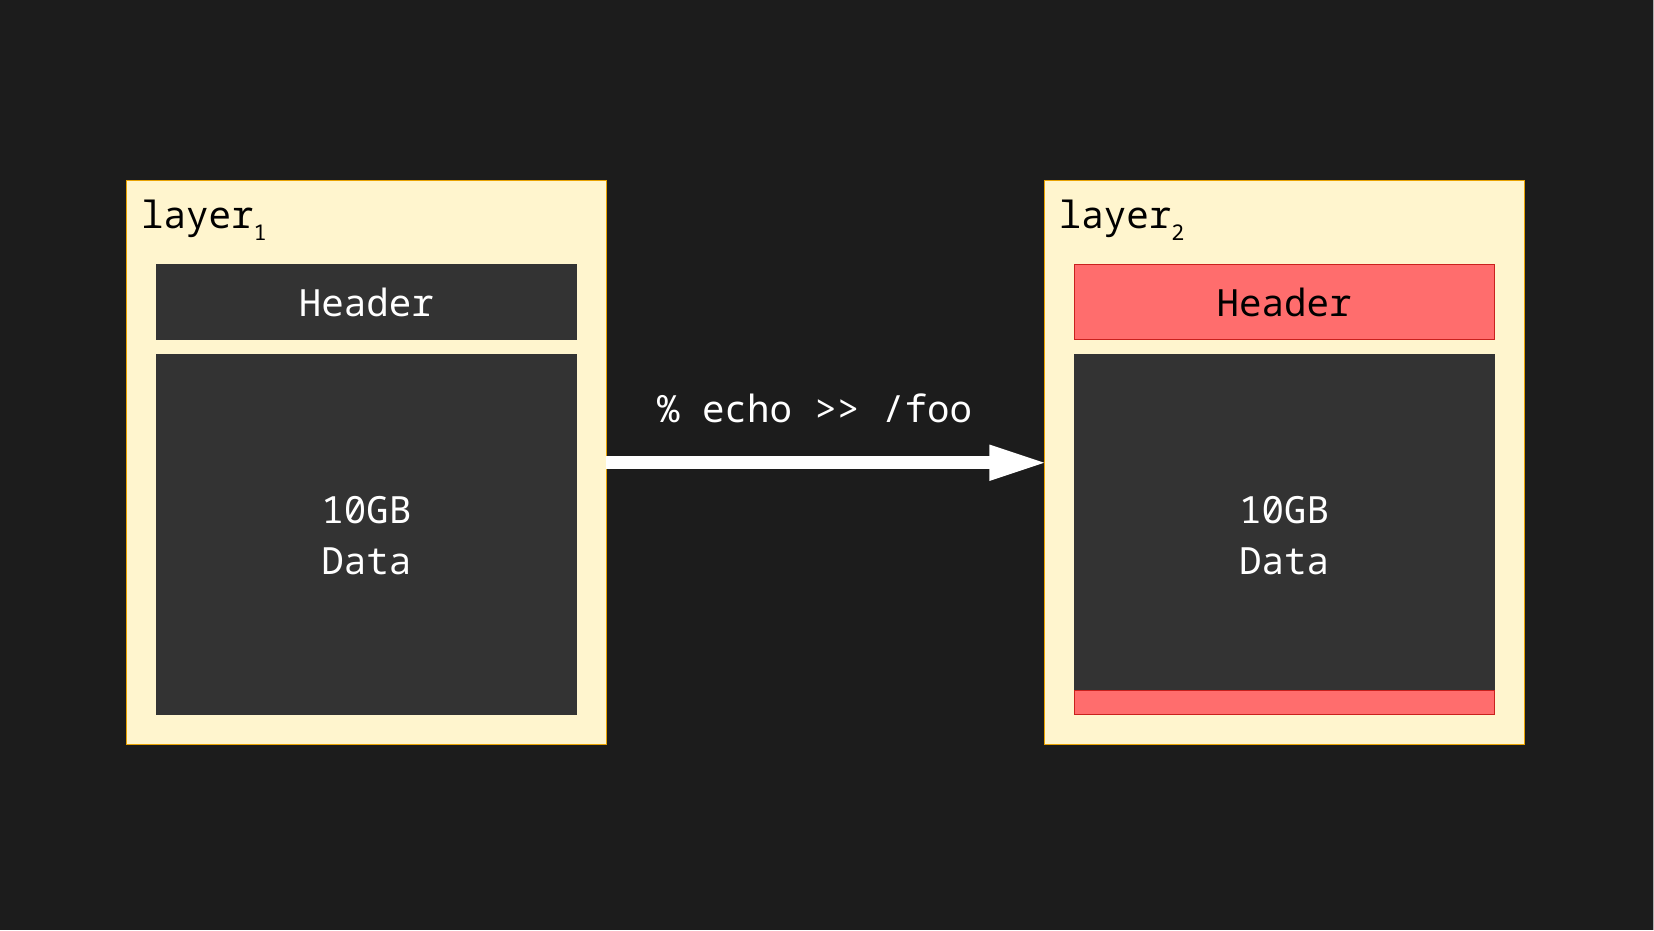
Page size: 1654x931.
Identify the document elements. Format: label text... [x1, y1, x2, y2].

text_box Header [156, 264, 577, 340]
text_box 10GB Data [156, 354, 577, 715]
text_box [1074, 690, 1495, 715]
text_box 10GB Data [1074, 354, 1495, 690]
text_box Header [1074, 264, 1495, 340]
text_box % echo >> /foo [642, 375, 1033, 435]
text_box layer2 [1044, 180, 1525, 745]
text_box layer1 [126, 180, 607, 745]
